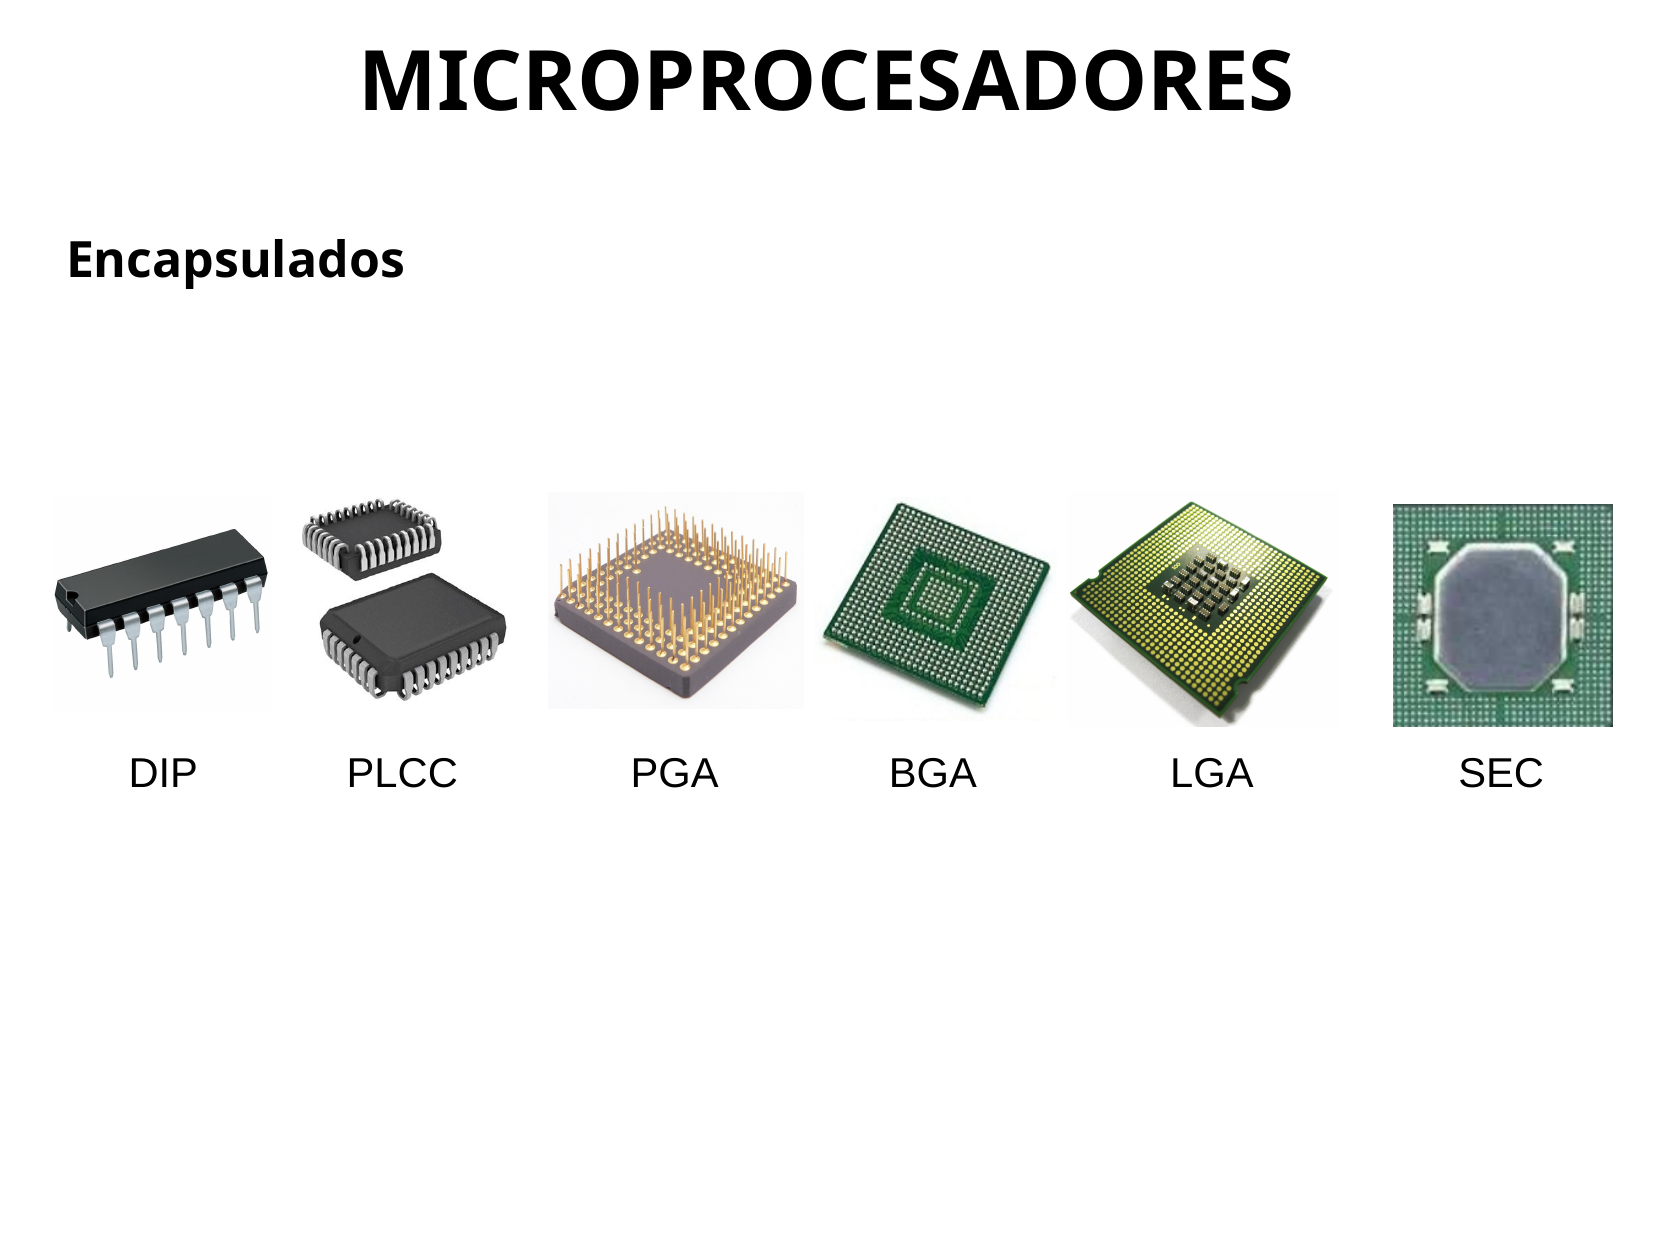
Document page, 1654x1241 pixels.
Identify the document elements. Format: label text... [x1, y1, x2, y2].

picture [548, 492, 804, 709]
title MICROPROCESADORES [82, 0, 1572, 154]
picture [1066, 490, 1339, 727]
subtitle Encapsulados DIP PLCC PGA BGA LGA SEC [0, 218, 1654, 1136]
picture [302, 497, 508, 703]
picture [814, 497, 1057, 721]
picture [1393, 504, 1613, 727]
picture [50, 496, 272, 711]
